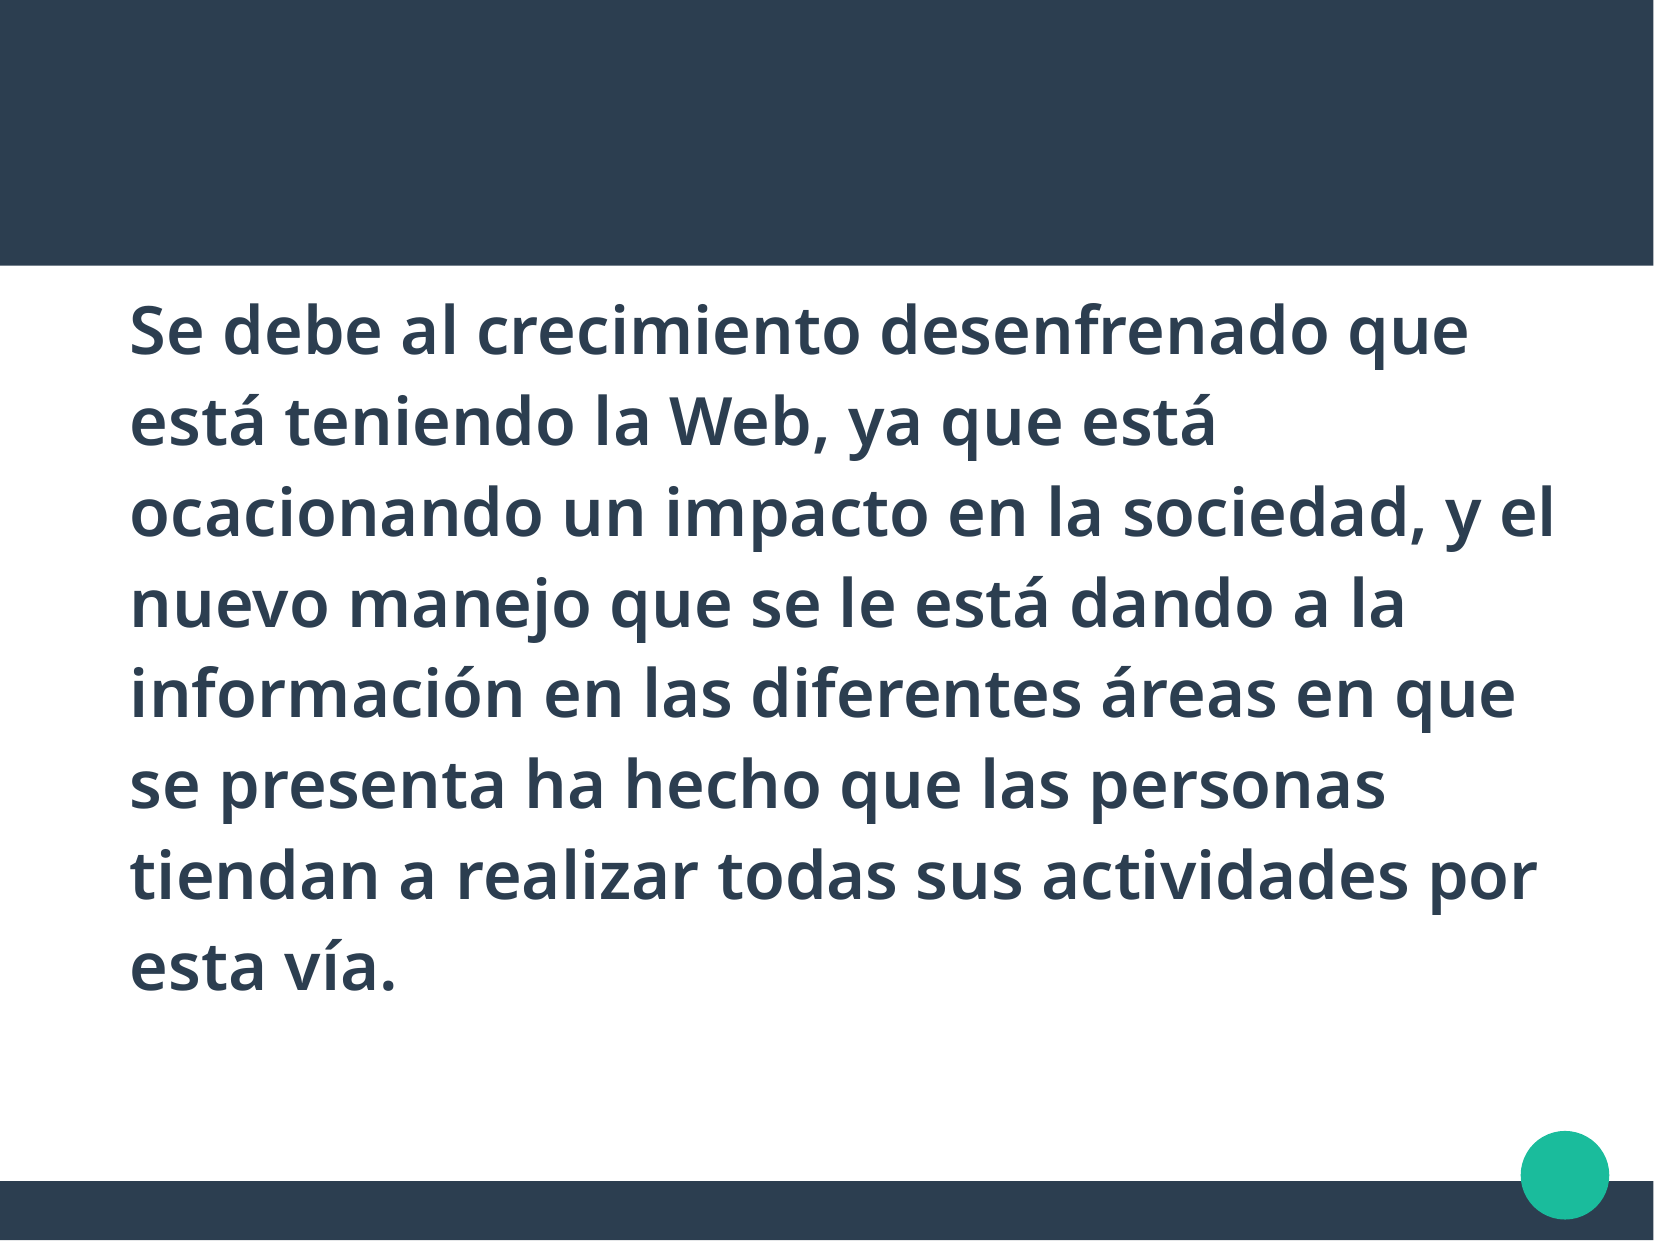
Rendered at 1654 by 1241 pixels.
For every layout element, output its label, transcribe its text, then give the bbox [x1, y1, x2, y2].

list Se debe al crecimiento desenfrenado que está teniendo la Web, ya que está ocacionando un impacto en la sociedad, y el nuevo manejo que se le está dando a la información en las diferentes áreas en que se presenta ha hecho que las personas tiendan a realizar todas sus actividades por esta vía. [59, 283, 1595, 1152]
